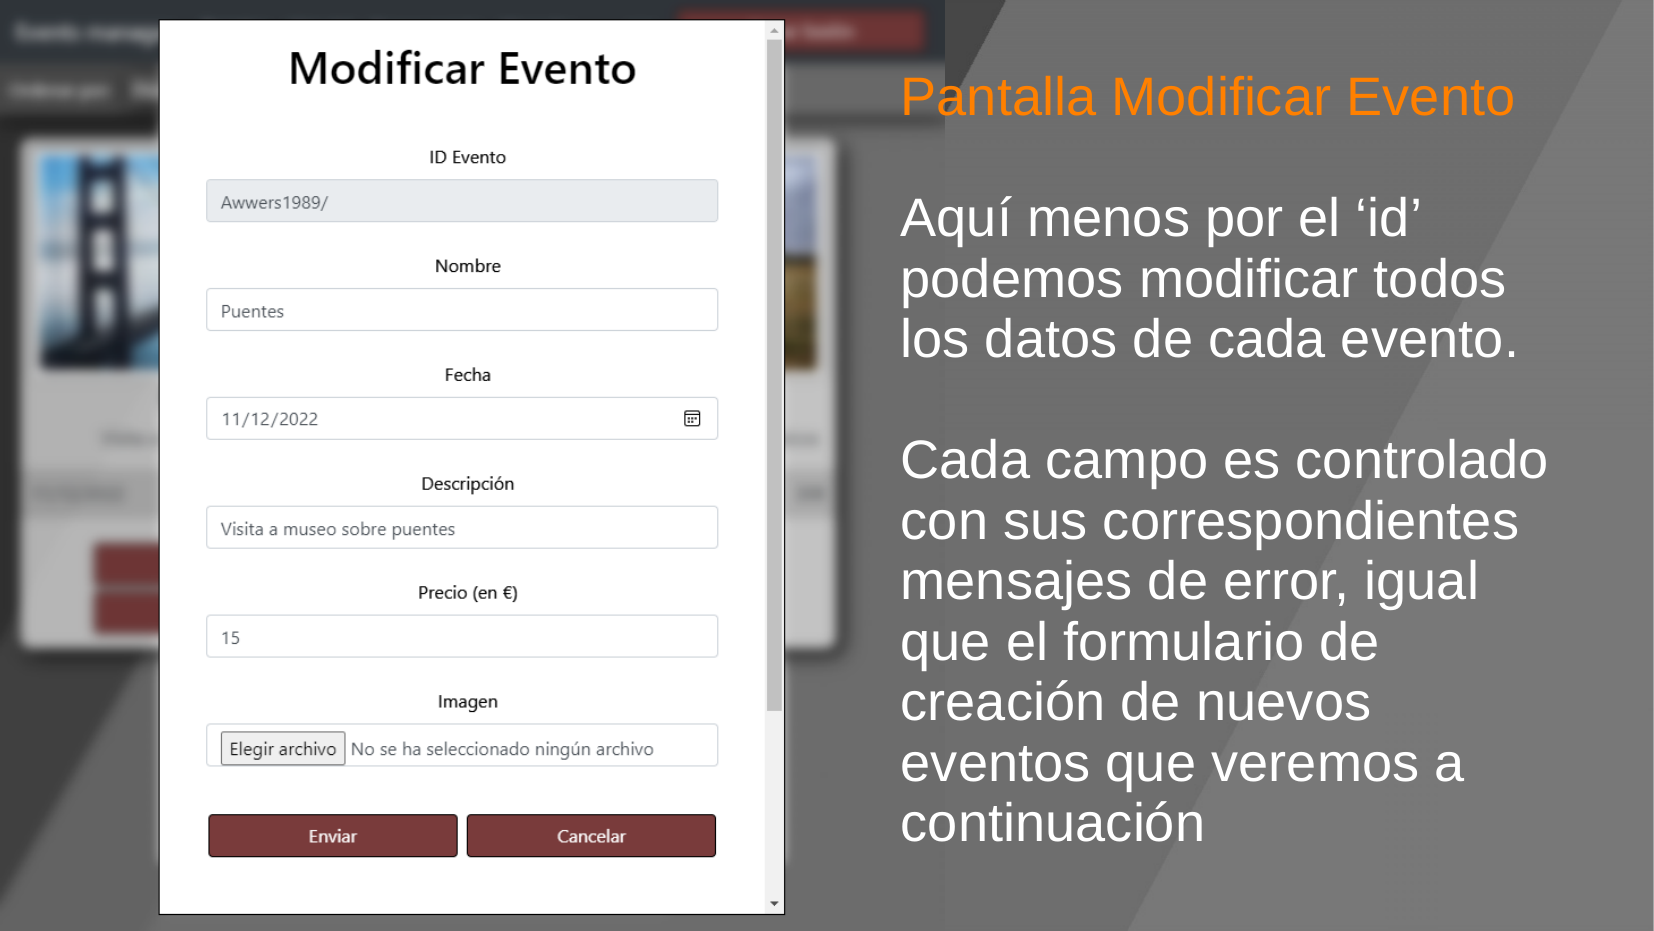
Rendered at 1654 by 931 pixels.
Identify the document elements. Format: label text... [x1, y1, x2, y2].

picture [0, 0, 1654, 931]
text_box Pantalla Modificar Evento Aquí menos por el ‘id’ podemos modificar todos los datos de cada evento. Cada campo es controlado con sus correspondientes mensajes de error, igual que el formulario de creación de nuevos eventos que veremos a continuación [885, 59, 1565, 861]
